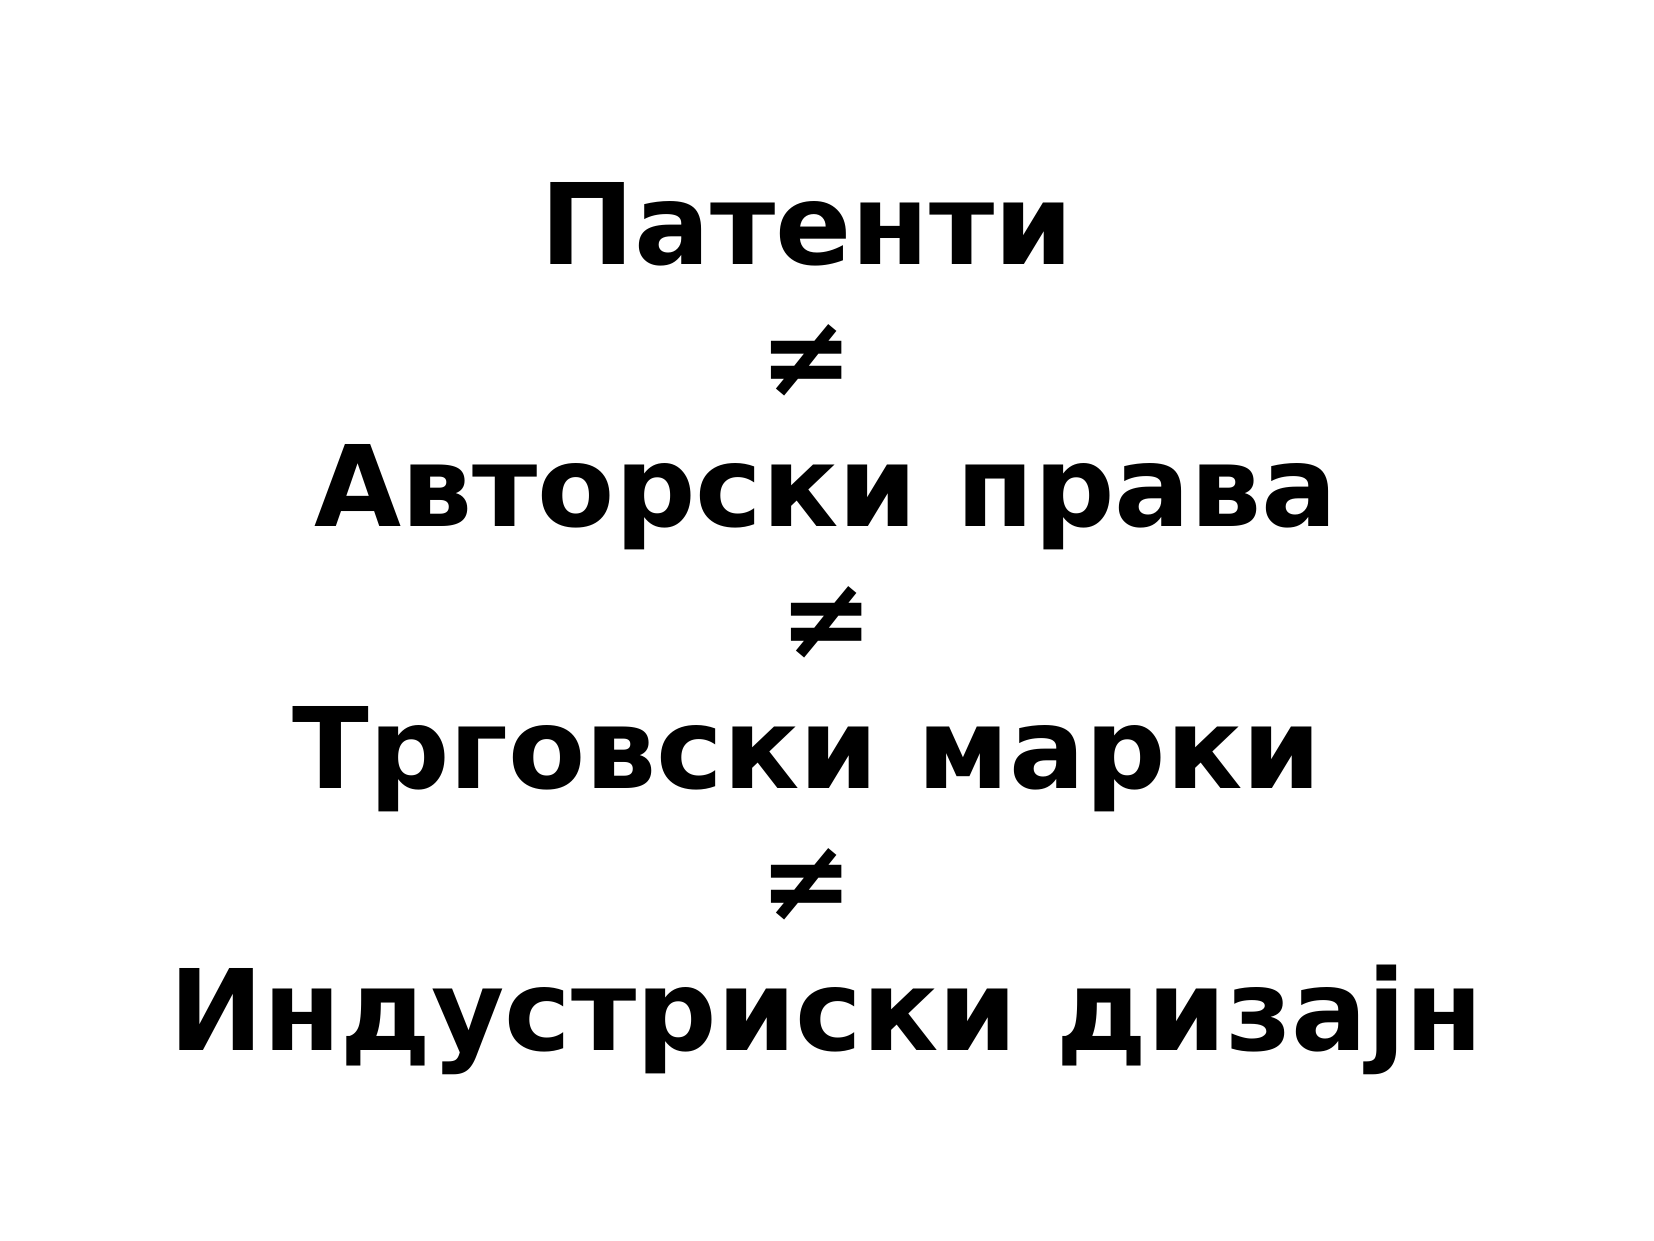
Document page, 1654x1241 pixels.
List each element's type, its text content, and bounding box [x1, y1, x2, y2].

subtitle Патенти ≠ Авторски права ≠ Трговски марки ≠ Индустриски дизајн [0, 0, 1654, 1238]
